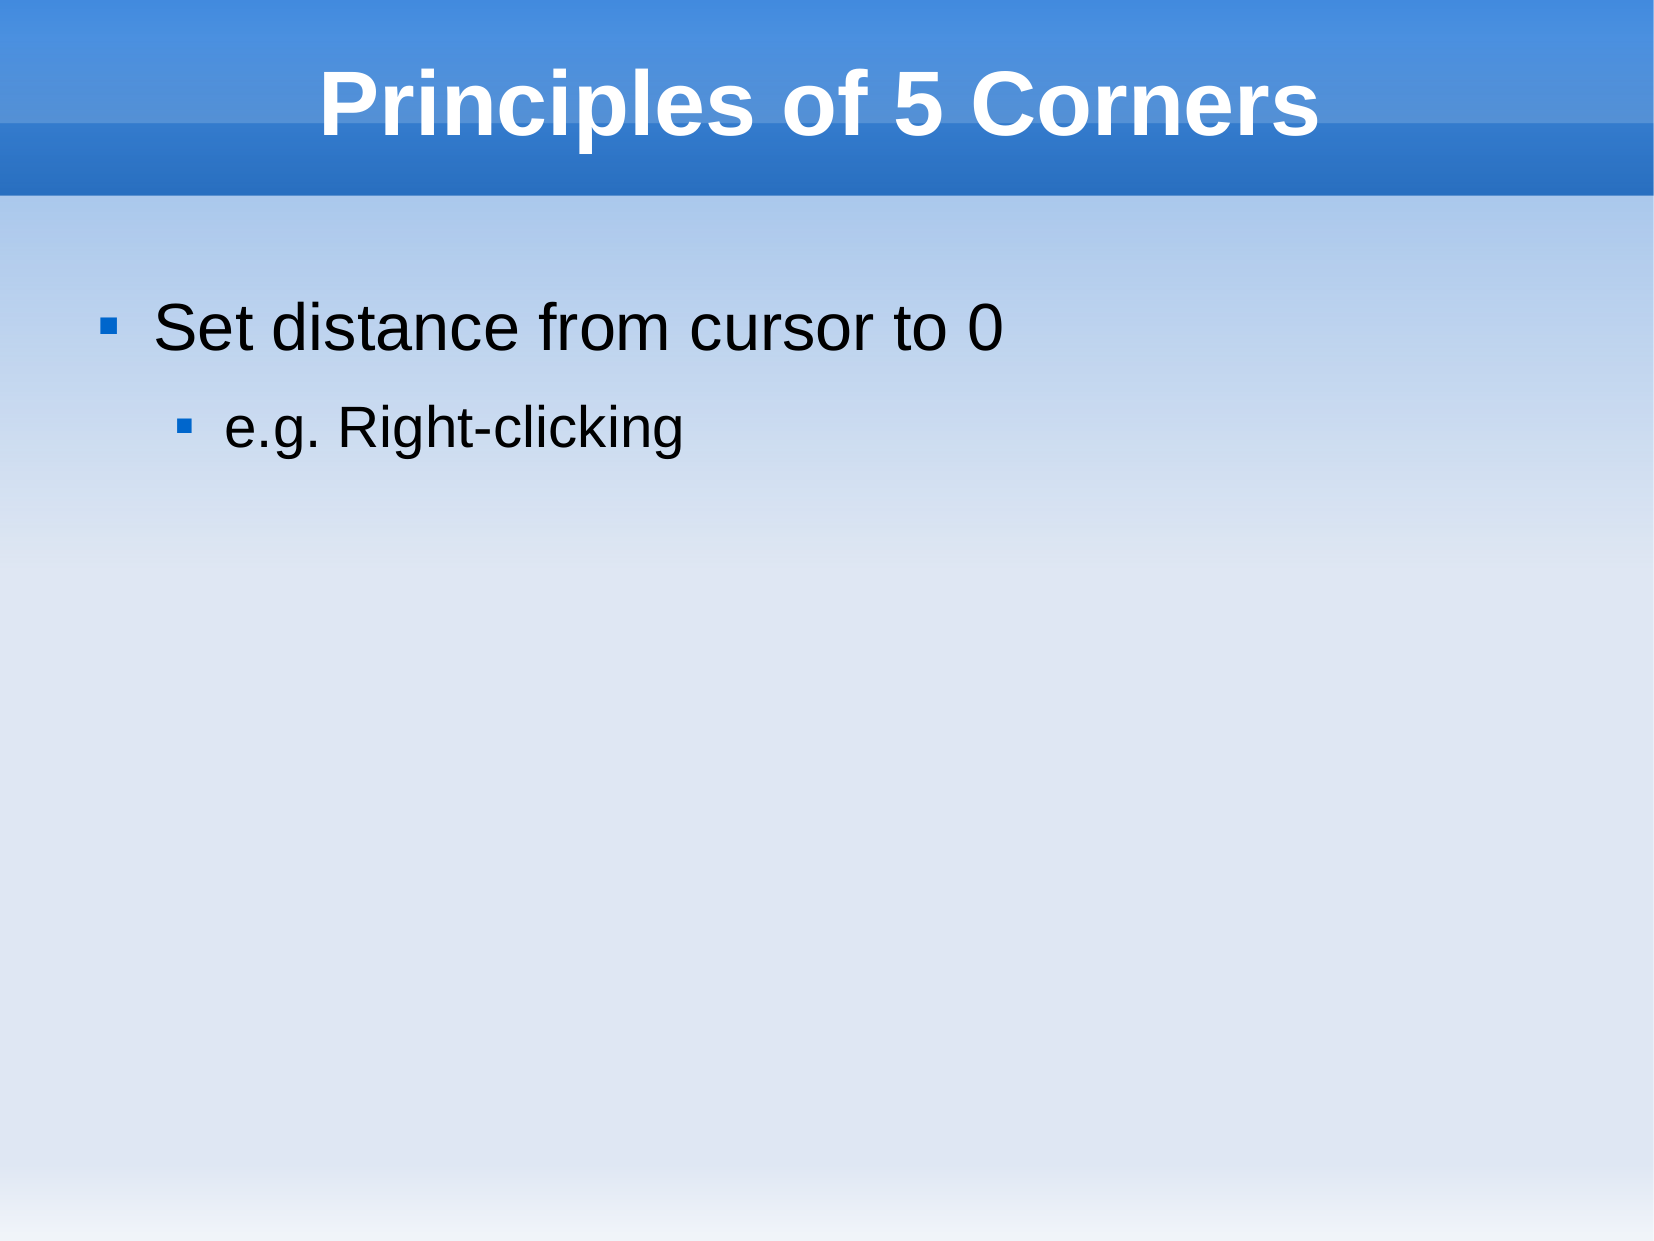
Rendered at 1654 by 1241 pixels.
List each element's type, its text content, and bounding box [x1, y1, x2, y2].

picture [0, 0, 1654, 1241]
list Set distance from cursor to 0 e.g. Right-clicking [82, 290, 1571, 1109]
title Principles of 5 Corners [76, 0, 1565, 208]
